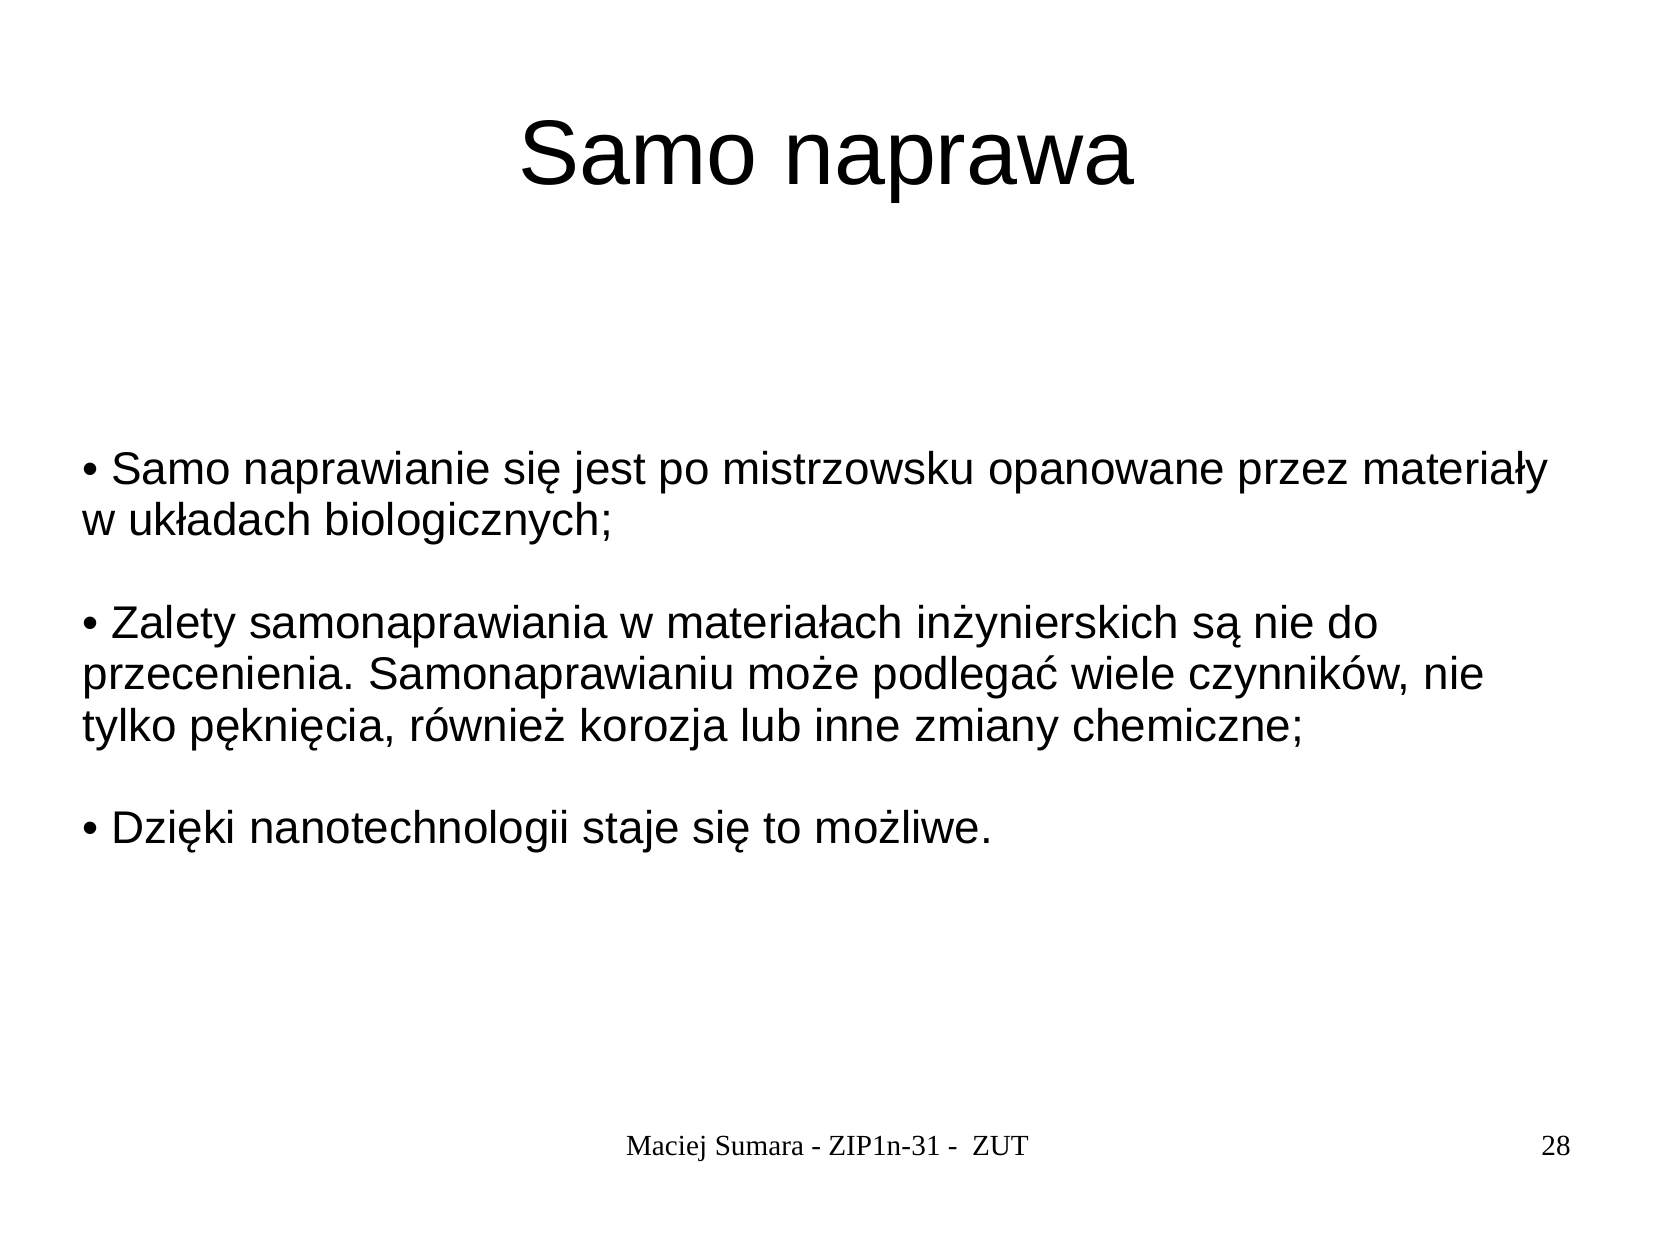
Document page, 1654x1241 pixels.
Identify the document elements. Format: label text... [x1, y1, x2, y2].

subtitle • Samo naprawianie się jest po mistrzowsku opanowane przez materiały w układach biologicznych; • Zalety samonaprawiania w materiałach inżynierskich są nie do przecenienia. Samonaprawianiu może podlegać wiele czynników, nie tylko pęknięcia, również korozja lub inne zmiany chemiczne; • Dzięki nanotechnologii staje się to możliwe. [82, 297, 1571, 1102]
title Samo naprawa [82, 56, 1571, 250]
